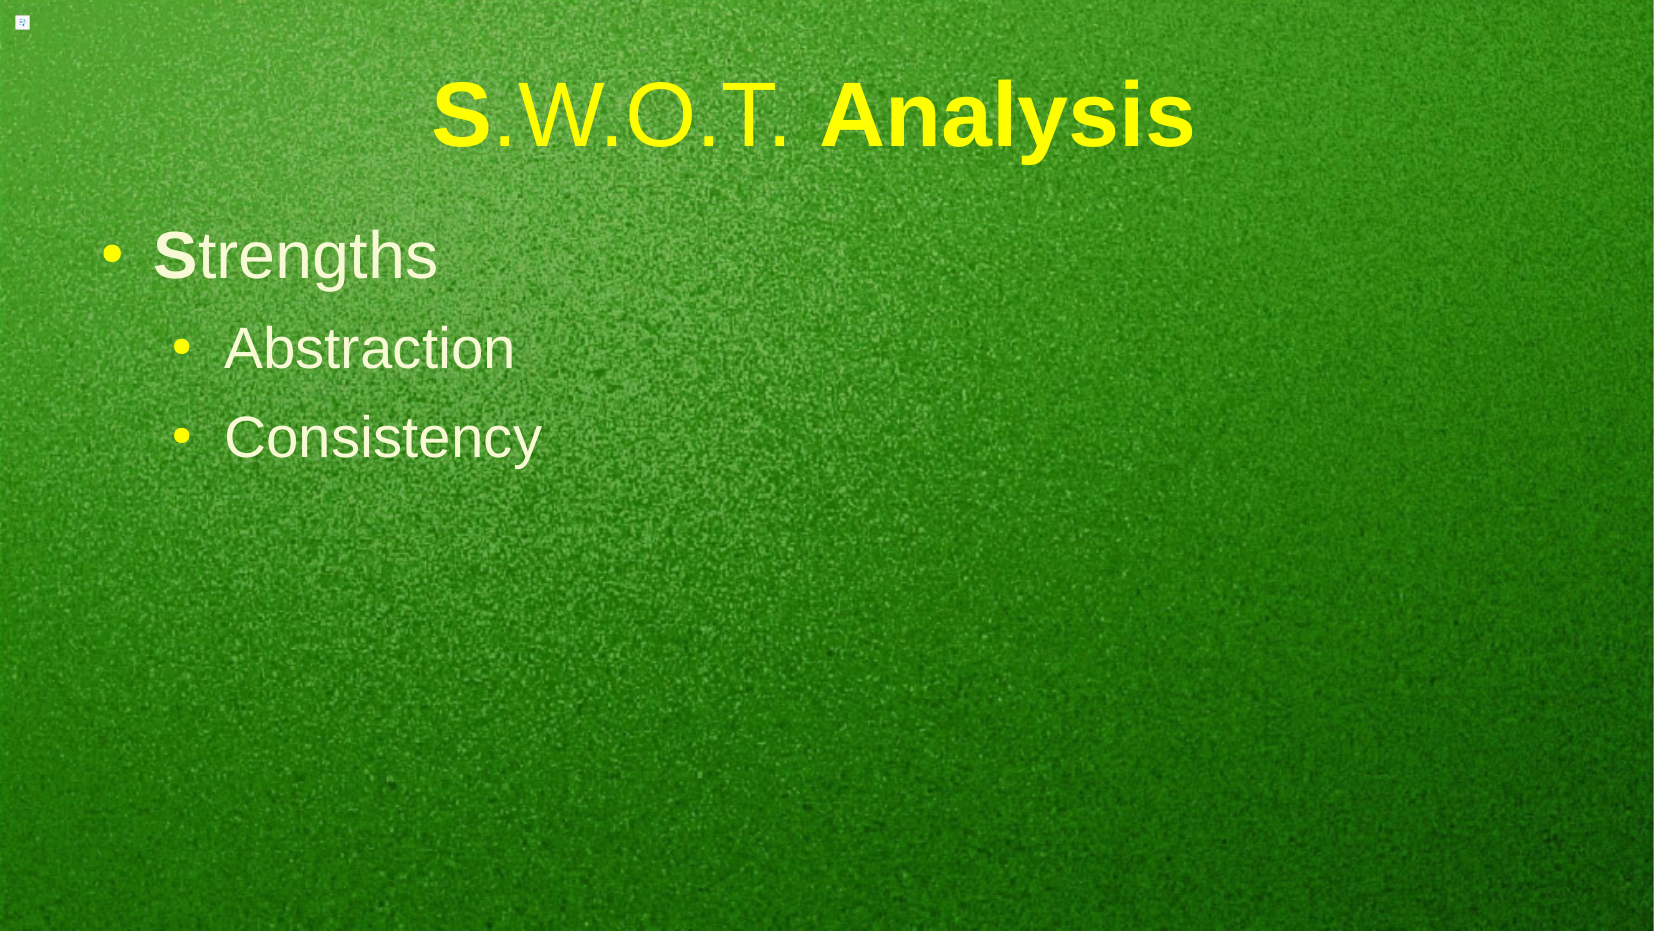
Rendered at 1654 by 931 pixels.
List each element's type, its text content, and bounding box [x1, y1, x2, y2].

title S.W.O.T. Analysis [82, 37, 1571, 193]
list Strengths Abstraction Consistency [82, 217, 1571, 758]
text_box [15, 15, 31, 31]
picture [0, 0, 1654, 931]
